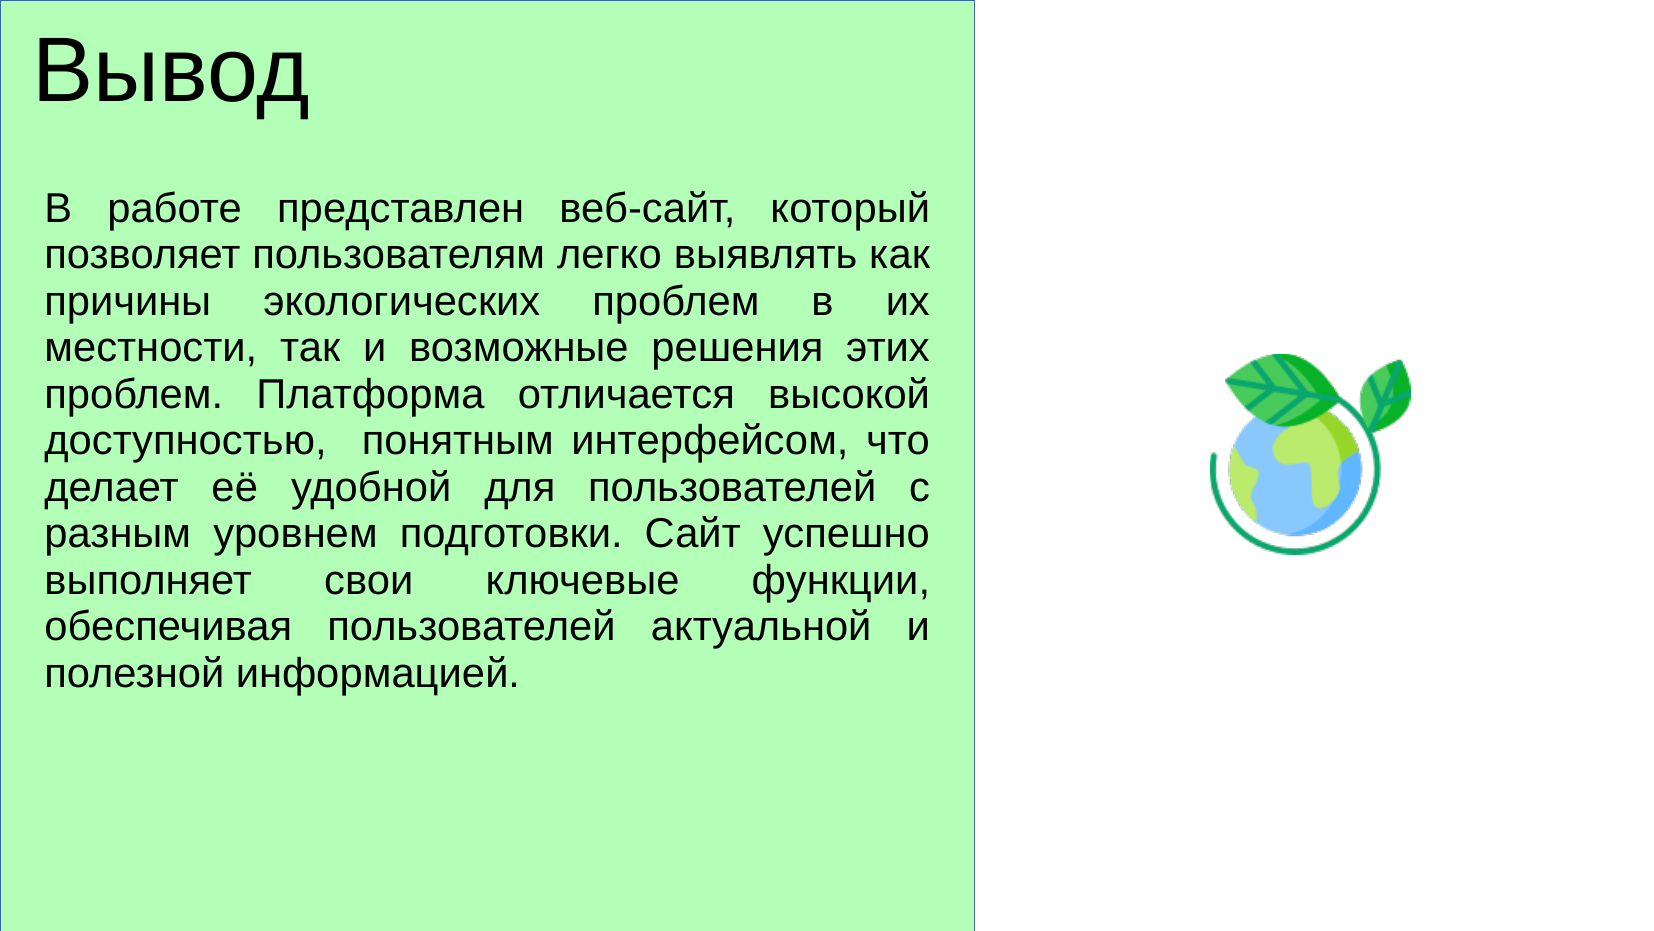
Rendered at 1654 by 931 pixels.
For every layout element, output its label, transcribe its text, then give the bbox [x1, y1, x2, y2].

picture [1210, 354, 1411, 555]
title Вывод [0, 0, 916, 148]
text_box В работе представлен веб-сайт, который позволяет пользователям легко выявлять как причины экологических проблем в их местности, так и возможные решения этих проблем. Платформа отличается высокой доступностью, понятным интерфейсом, что делает её удобной для пользователей с разным уровнем подготовки. Сайт успешно выполняет свои ключевые функции, обеспечивая пользователей актуальной и полезной информацией. [29, 177, 945, 797]
text_box [0, 0, 975, 931]
